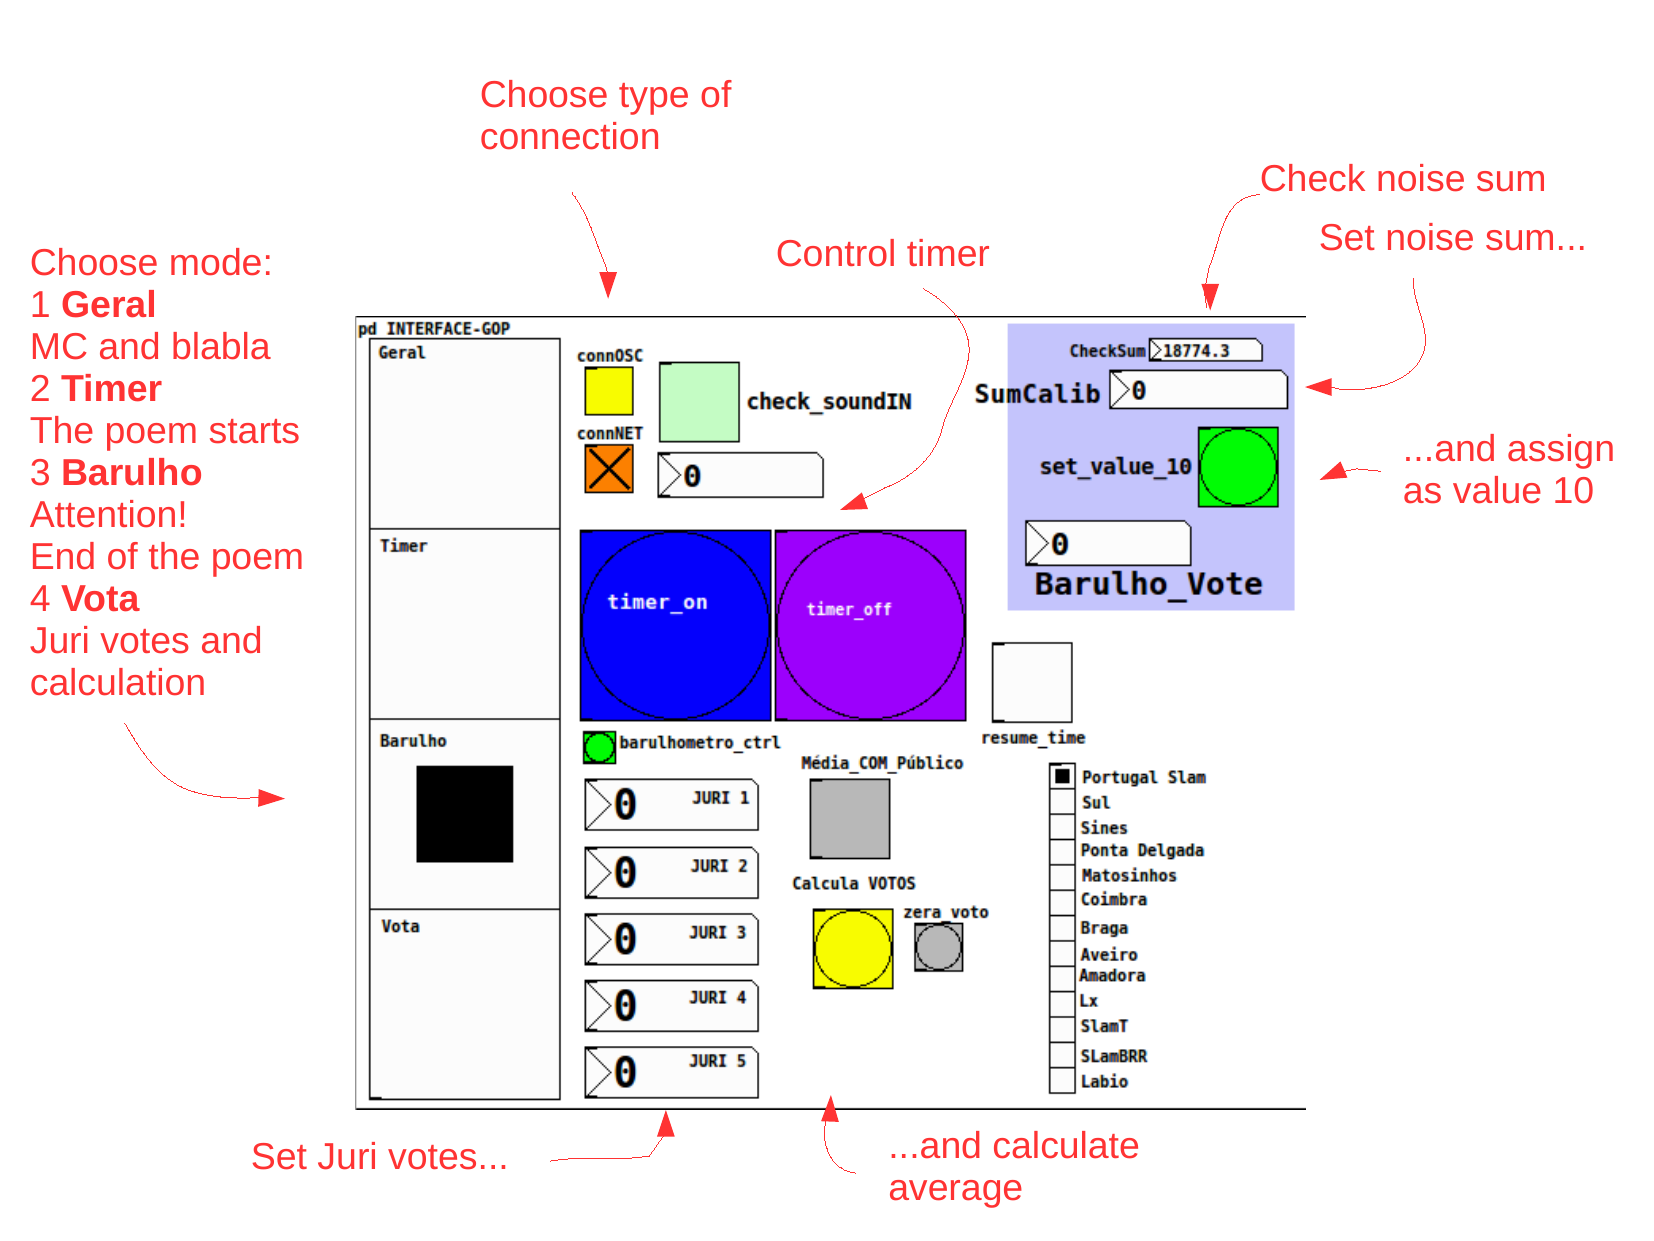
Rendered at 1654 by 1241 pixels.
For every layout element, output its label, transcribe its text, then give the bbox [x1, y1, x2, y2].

text_box Control timer [761, 225, 1006, 282]
text_box Check noise sum [1245, 150, 1562, 207]
text_box Set noise sum... [1304, 209, 1603, 266]
text_box Set Juri votes... [236, 1128, 525, 1186]
text_box Choose type of connection [465, 66, 811, 166]
text_box Choose mode: 1 Geral MC and blabla 2 Timer The poem starts 3 Barulho Attention! End of the poem 4 Vota Juri votes and calculation [15, 234, 320, 711]
text_box ...and calculate average [873, 1116, 1156, 1216]
text_box ...and assign as value 10 [1388, 420, 1630, 519]
picture [355, 316, 1306, 1111]
